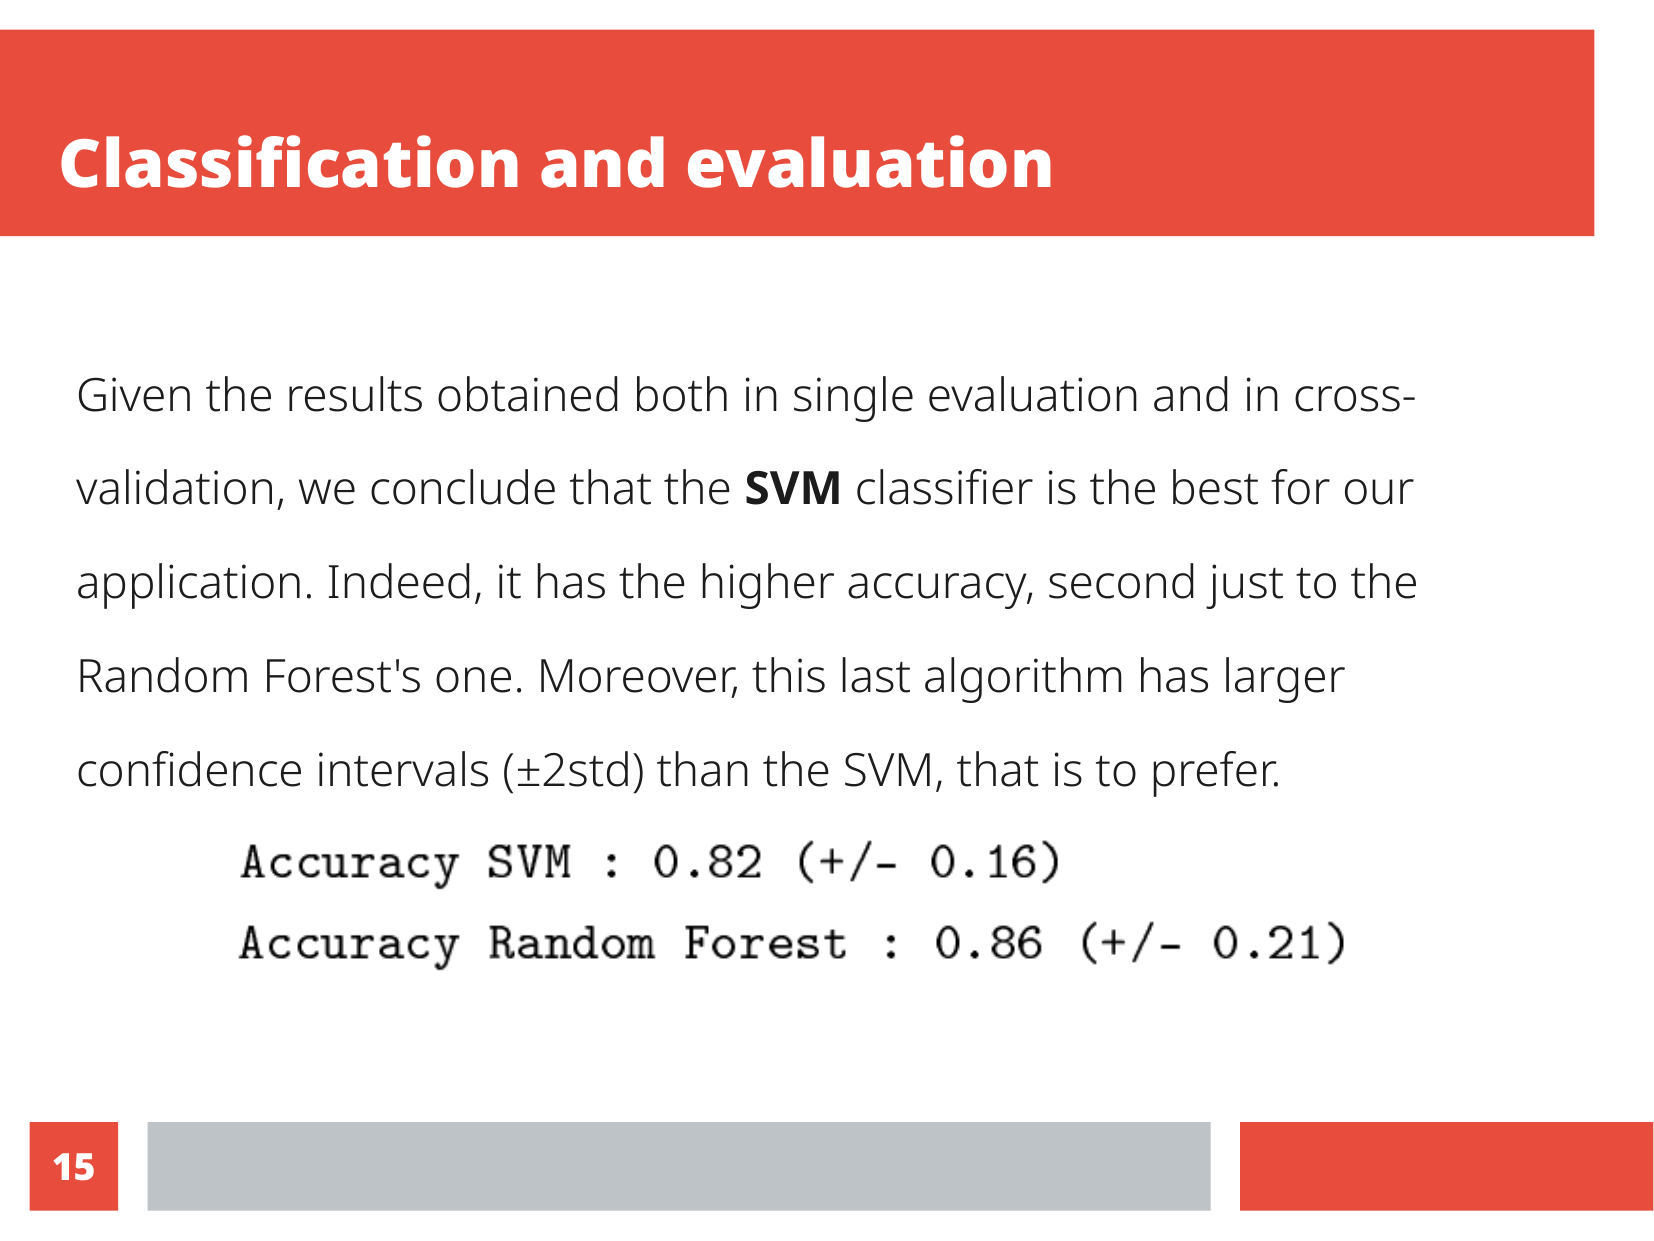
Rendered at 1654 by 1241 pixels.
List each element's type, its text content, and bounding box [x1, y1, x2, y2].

text_box Given the results obtained both in single evaluation and in cross-validation, we conclude that the SVM classifier is the best for our application. Indeed, it has the higher accuracy, second just to the Random Forest's one. Moreover, this last algorithm has larger confidence intervals (±2std) than the SVM, that is to prefer. [76, 330, 1582, 934]
picture [226, 826, 1075, 897]
title Classification and evaluation [59, 59, 1595, 207]
picture [224, 909, 1361, 976]
